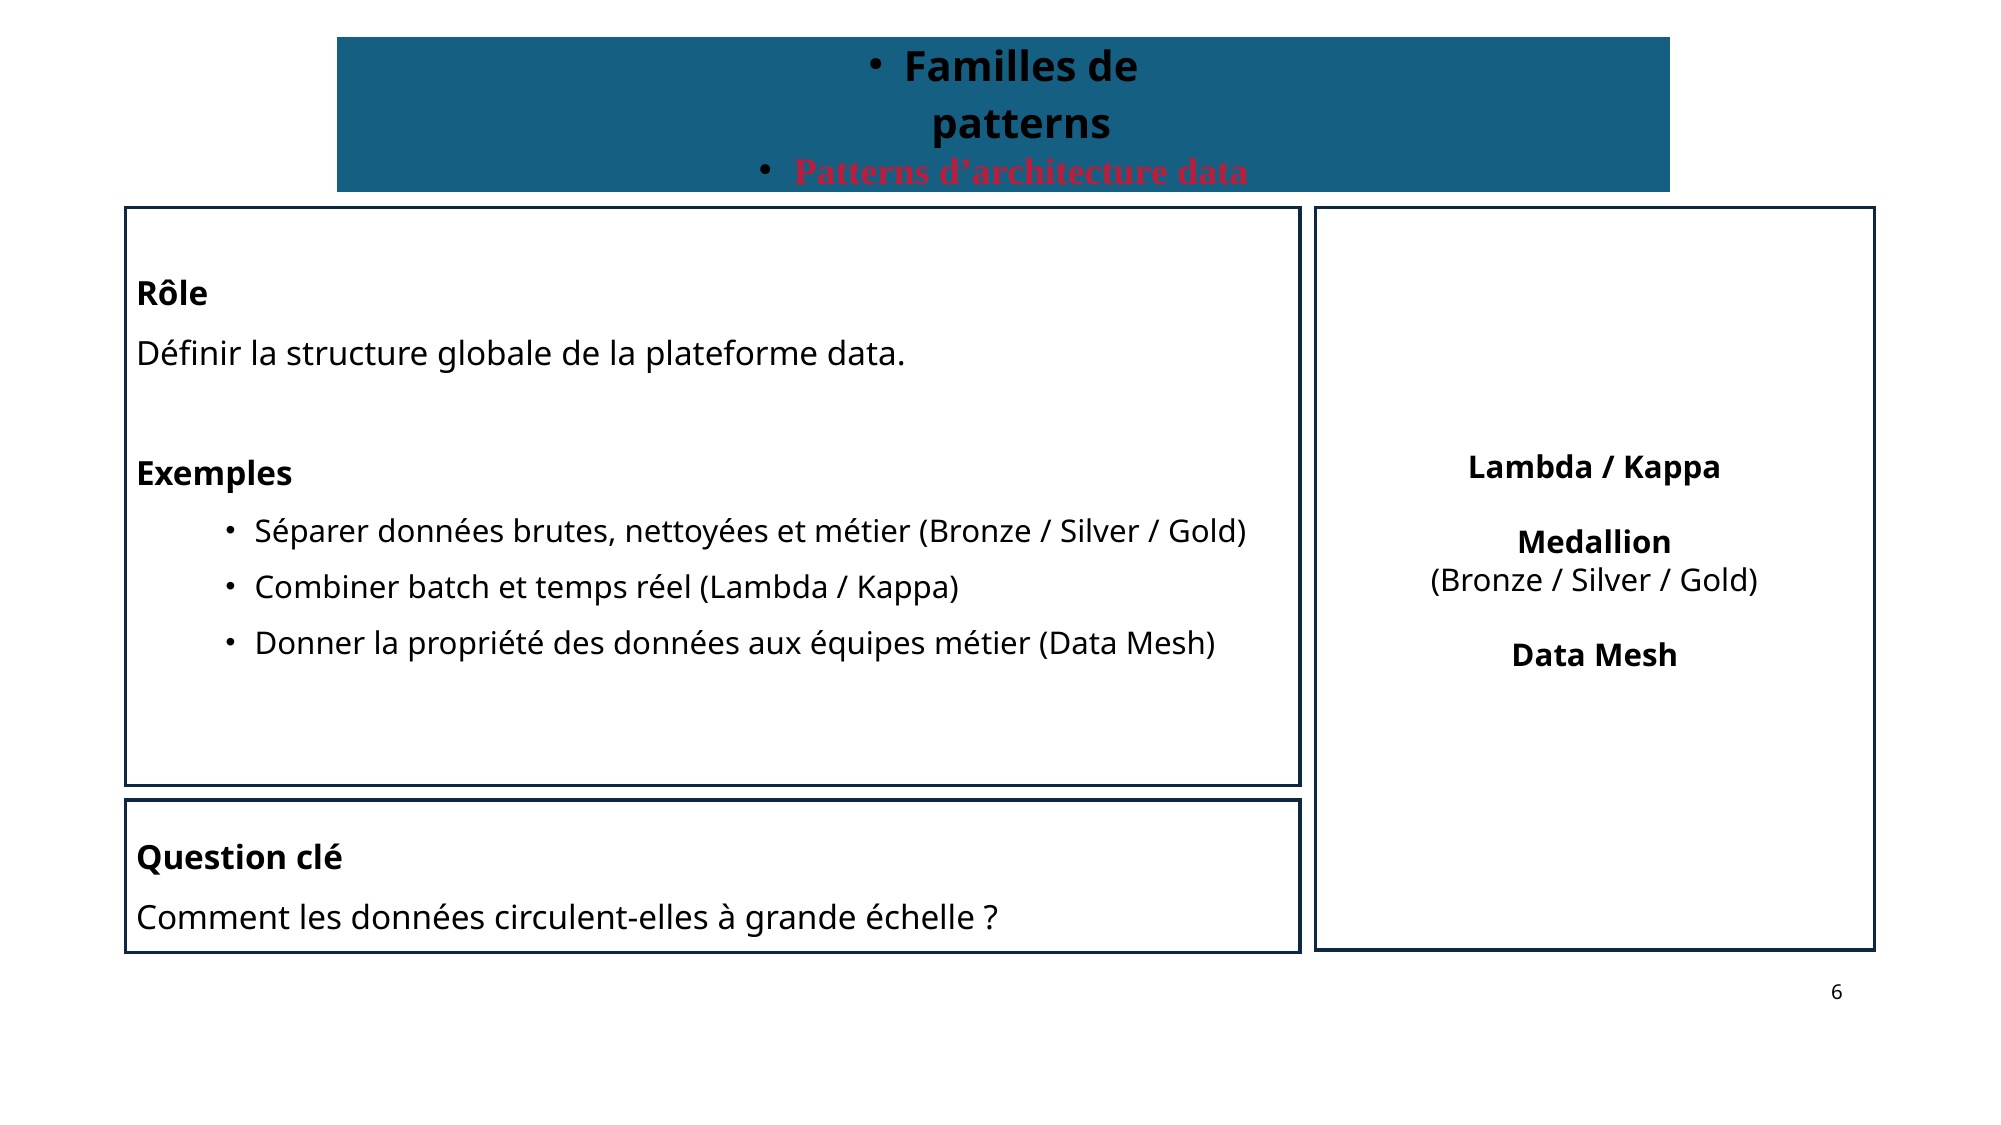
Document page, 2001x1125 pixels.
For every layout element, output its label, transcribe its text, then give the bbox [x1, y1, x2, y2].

text_box Question clé Comment les données circulent-elles à grande échelle ? [126, 800, 1300, 952]
table_cell Patterns d’architecture data [337, 151, 1670, 192]
text_box Lambda / Kappa Medallion (Bronze / Silver / Gold) Data Mesh [1315, 208, 1874, 950]
table_header [1226, 37, 1670, 151]
text_box ‹N°› [1831, 979, 1875, 1008]
table_header [337, 37, 781, 151]
table_header Familles de patterns [781, 37, 1226, 151]
text_box Rôle Définir la structure globale de la plateforme data. Exemples Séparer données brutes, nettoyées et métier (Bronze / Silver / Gold) Combiner batch et temps réel (Lambda / Kappa) Donner la propriété des données aux équipes métier (Data Mesh) [126, 208, 1300, 785]
